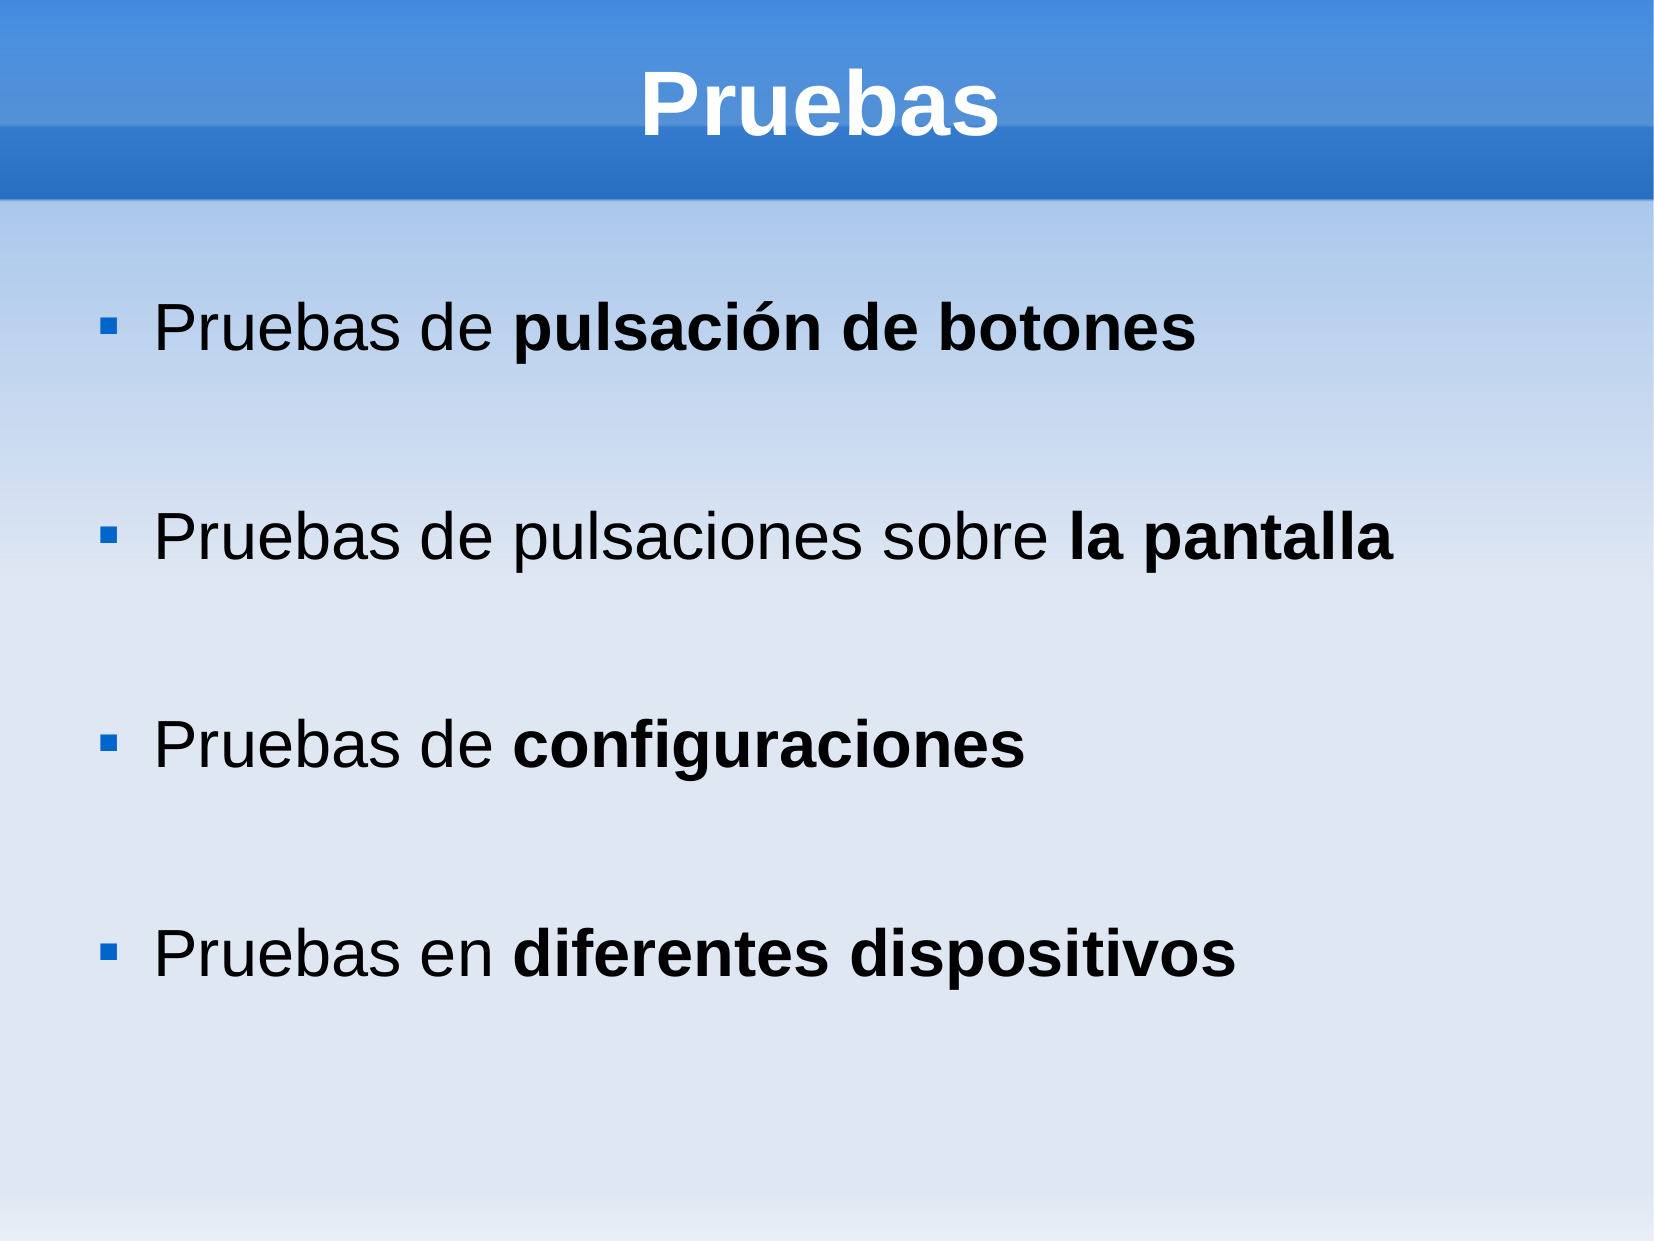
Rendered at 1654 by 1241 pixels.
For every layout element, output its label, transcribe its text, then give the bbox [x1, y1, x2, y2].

list Pruebas de pulsación de botones Pruebas de pulsaciones sobre la pantalla Pruebas de configuraciones Pruebas en diferentes dispositivos [82, 290, 1571, 1109]
picture [0, 0, 1654, 1241]
title Pruebas [76, 0, 1565, 208]
